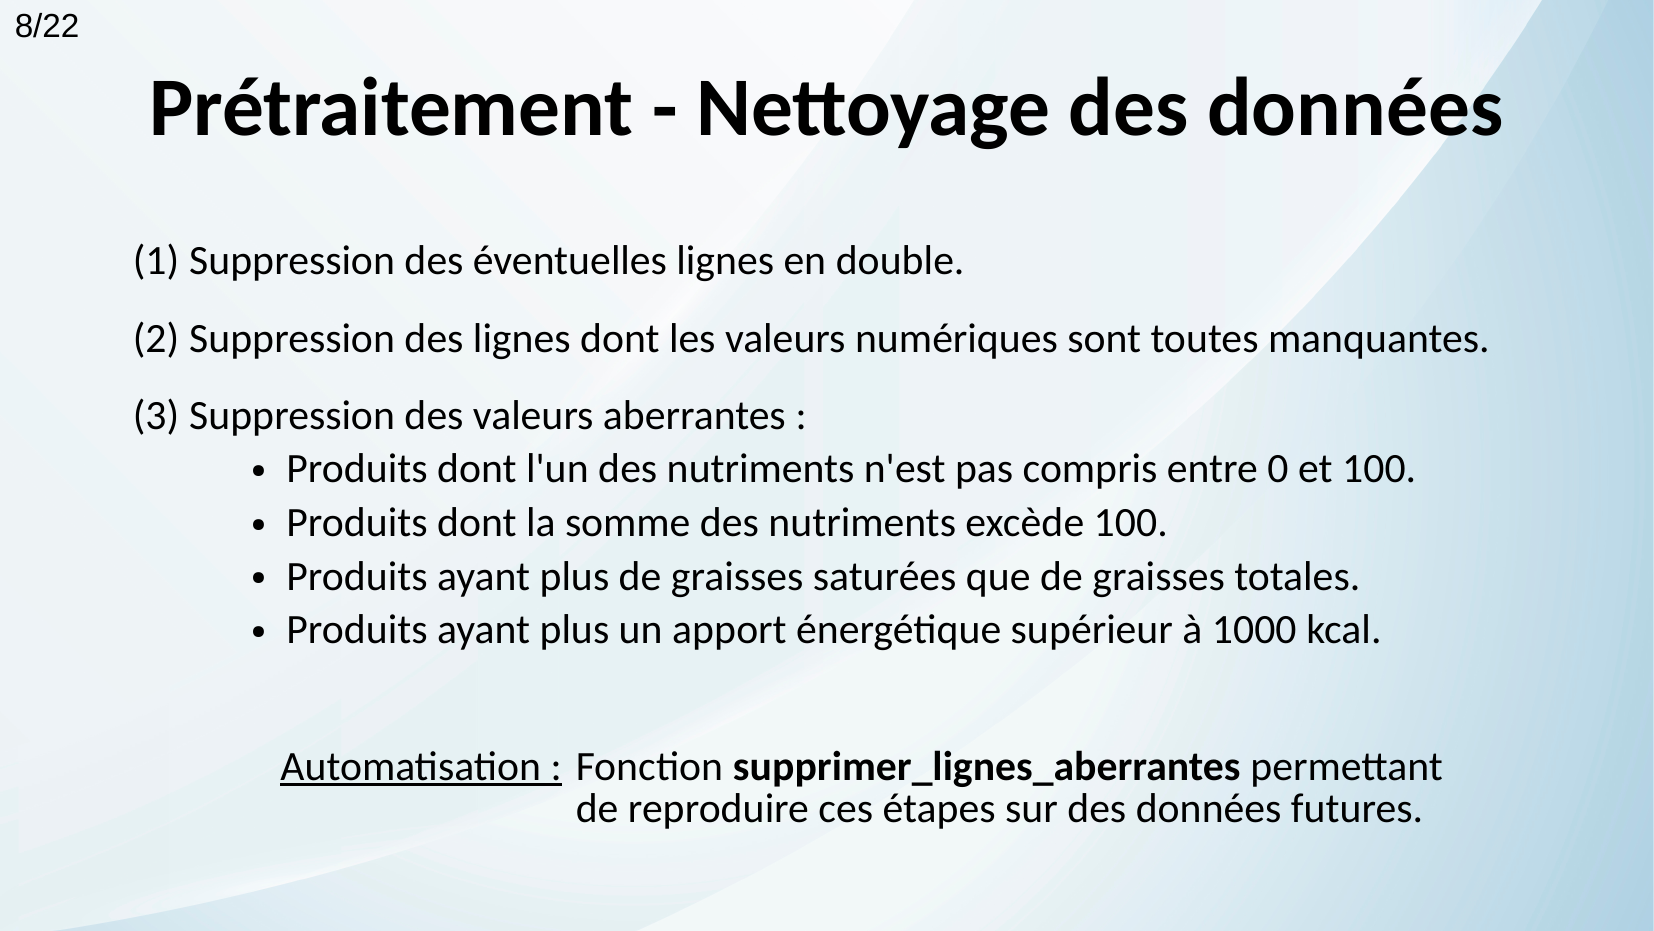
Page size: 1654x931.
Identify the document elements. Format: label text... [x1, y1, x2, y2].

title Prétraitement - Nettoyage des données [82, 37, 1571, 193]
text_box 8/22 [0, 0, 119, 60]
text_box Suppression des éventuelles lignes en double. Suppression des lignes dont les valeurs numériques sont toutes manquantes. Suppression des valeurs aberrantes : Produits dont l'un des nutriments n'est pas compris entre 0 et 100. Produits dont la somme des nutriments excède 100. Produits ayant plus de graisses saturées que de graisses totales. Produits ayant plus un apport énergétique supérieur à 1000 kcal. Automatisation : Fonction supprimer_lignes_aberrantes permettant de reproduire ces étapes sur des données futures. [118, 236, 1536, 931]
picture [0, 0, 1654, 931]
